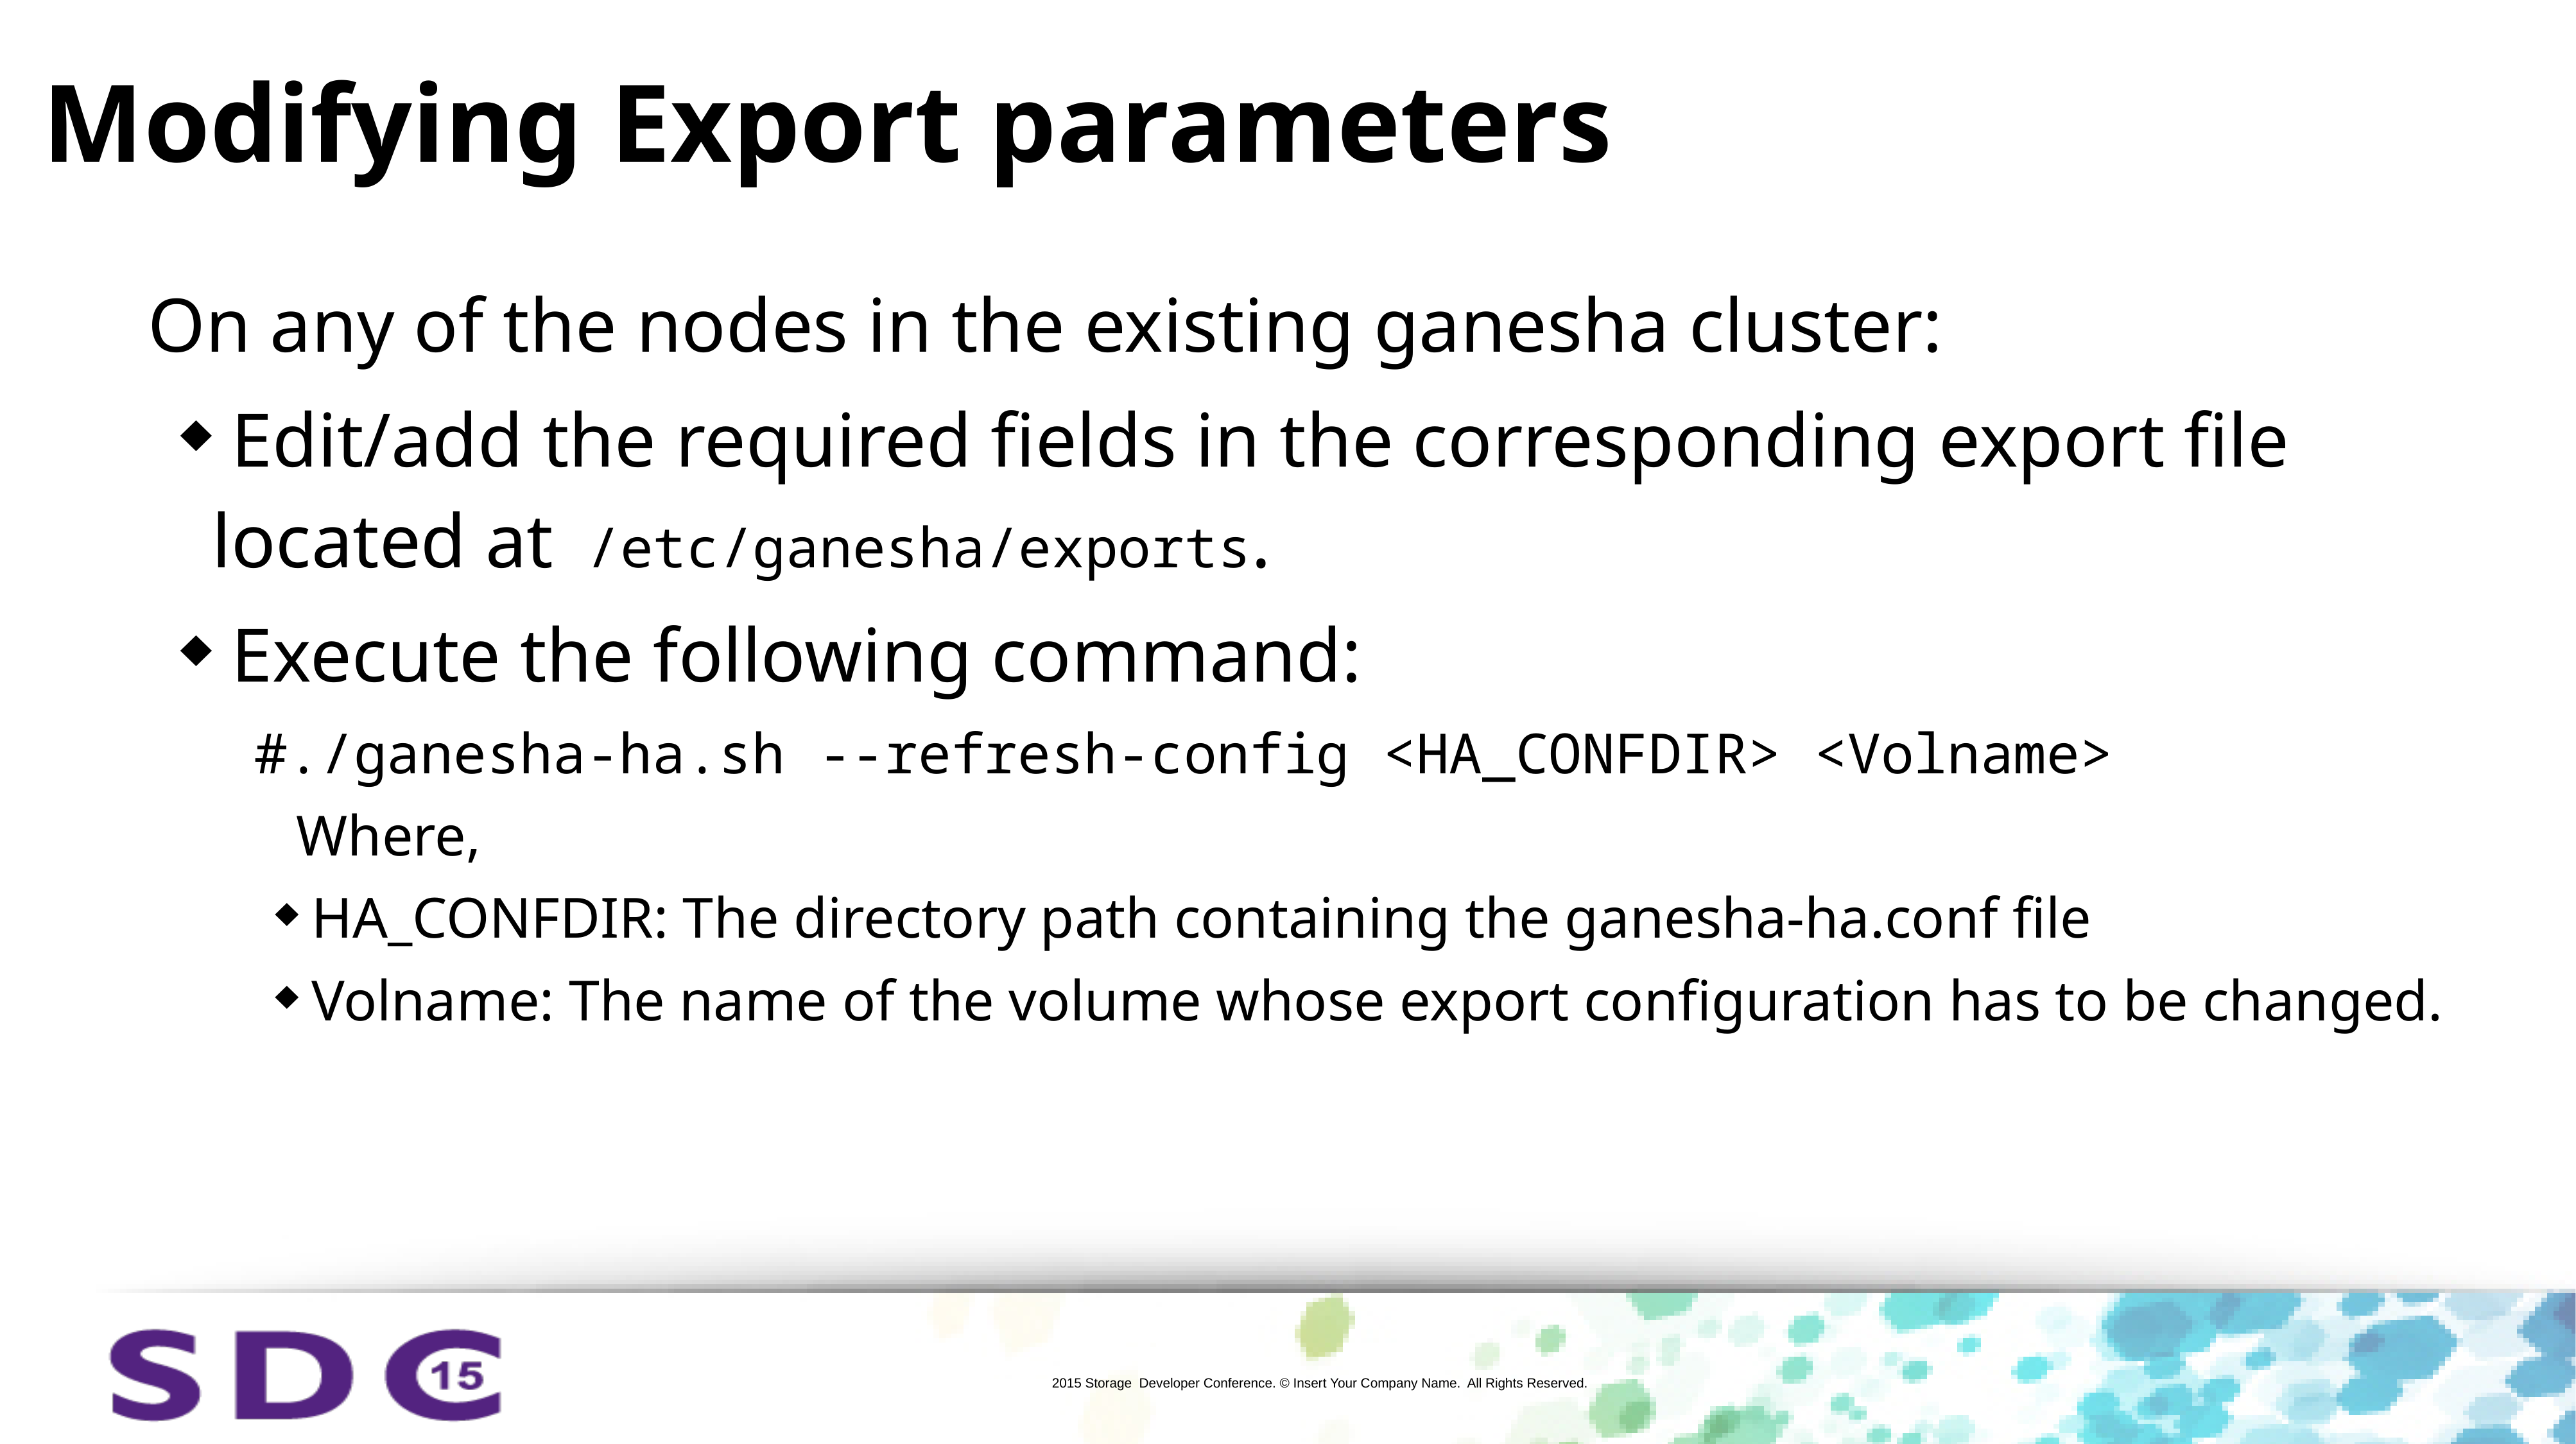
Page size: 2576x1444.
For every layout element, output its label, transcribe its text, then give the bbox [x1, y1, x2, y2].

picture [0, 994, 2576, 1444]
list On any of the nodes in the existing ganesha cluster: Edit/add the required fields in the corresponding export file located at /etc/ganesha/exports. Execute the following command: #./ganesha-ha.sh --refresh-config <HA_CONFDIR> <Volname> Where, HA_CONFDIR: The directory path containing the ganesha-ha.conf file Volname: The name of the volume whose export configuration has to be changed. [128, 273, 2447, 1111]
title Modifying Export parameters [42, 0, 2361, 241]
